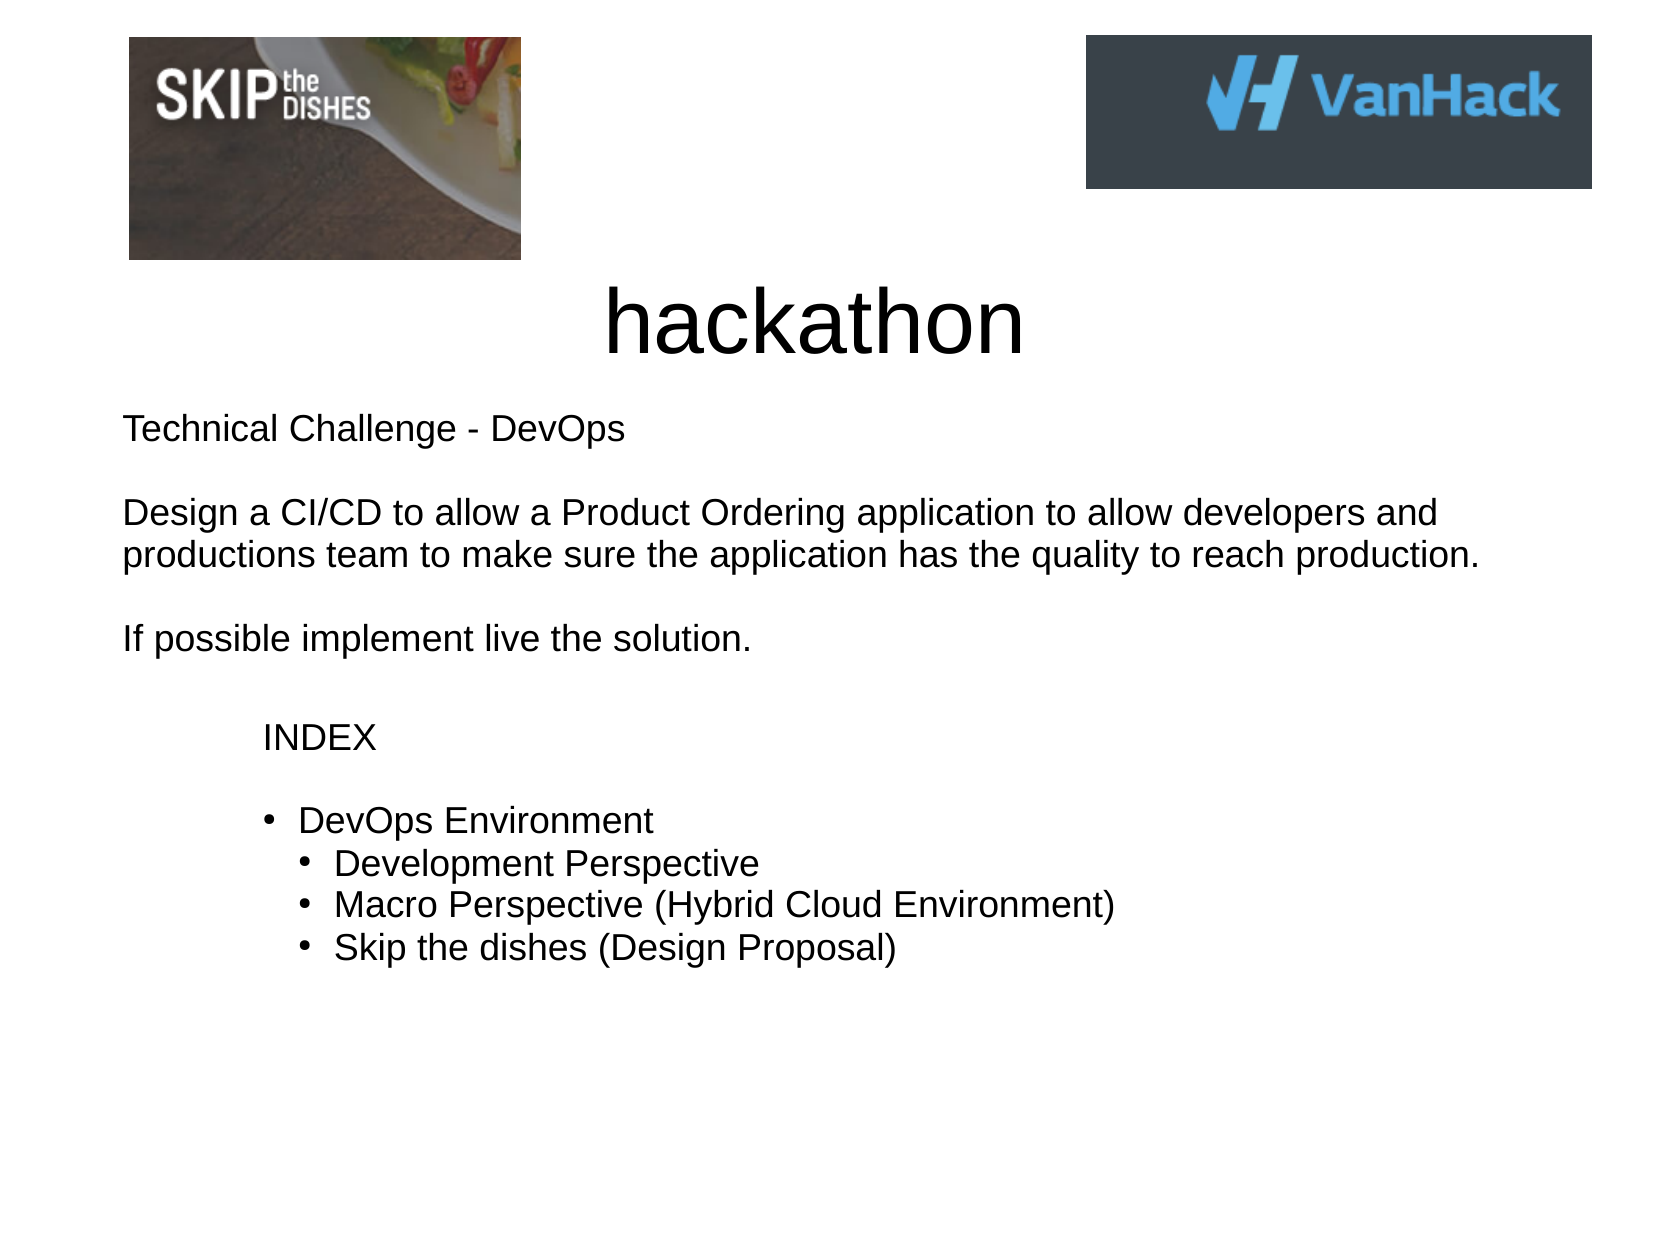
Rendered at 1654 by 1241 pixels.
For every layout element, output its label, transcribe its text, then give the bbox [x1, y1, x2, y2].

picture [1086, 35, 1592, 189]
title hackathon [70, 218, 1559, 426]
text_box INDEX DevOps Environment Development Perspective Macro Perspective (Hybrid Cloud Environment) Skip the dishes (Design Proposal) [248, 708, 1394, 1018]
picture [129, 37, 521, 260]
text_box Technical Challenge - DevOps Design a CI/CD to allow a Product Ordering application to allow developers and productions team to make sure the application has the quality to reach production. If possible implement live the solution. [107, 399, 1512, 709]
